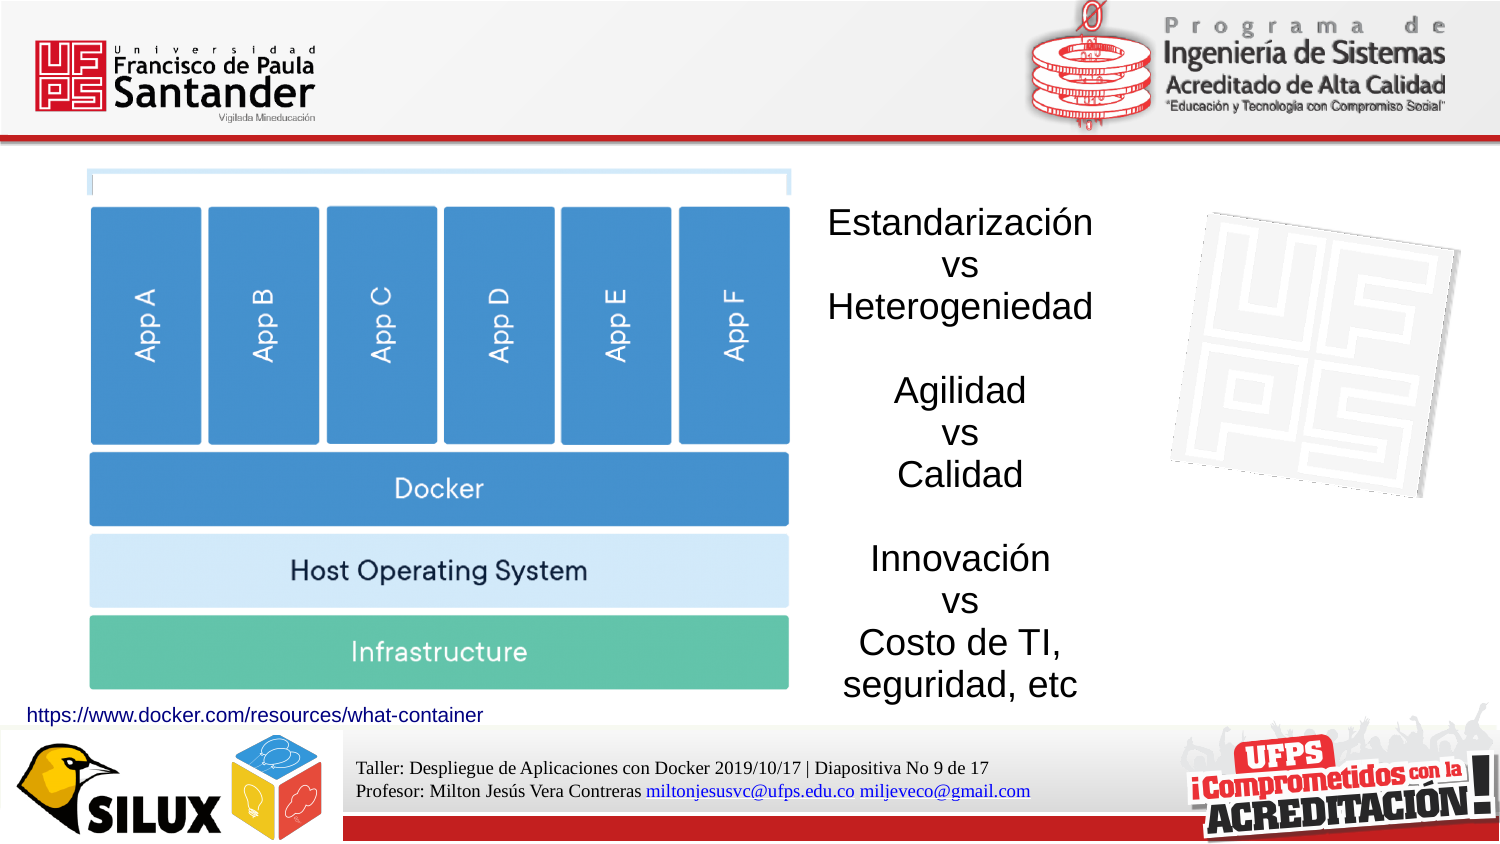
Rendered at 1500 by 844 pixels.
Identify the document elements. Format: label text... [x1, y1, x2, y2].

picture [1180, 702, 1500, 844]
picture [82, 160, 792, 697]
picture [1023, 0, 1445, 135]
picture [1170, 214, 1453, 497]
picture [11, 735, 329, 842]
text_box https://www.docker.com/resources/what-container [11, 696, 787, 735]
picture [20, 33, 324, 131]
text_box Estandarización vs Heterogeniedad Agilidad vs Calidad Innovación vs Costo de TI, seguridad, etc [812, 193, 1128, 713]
